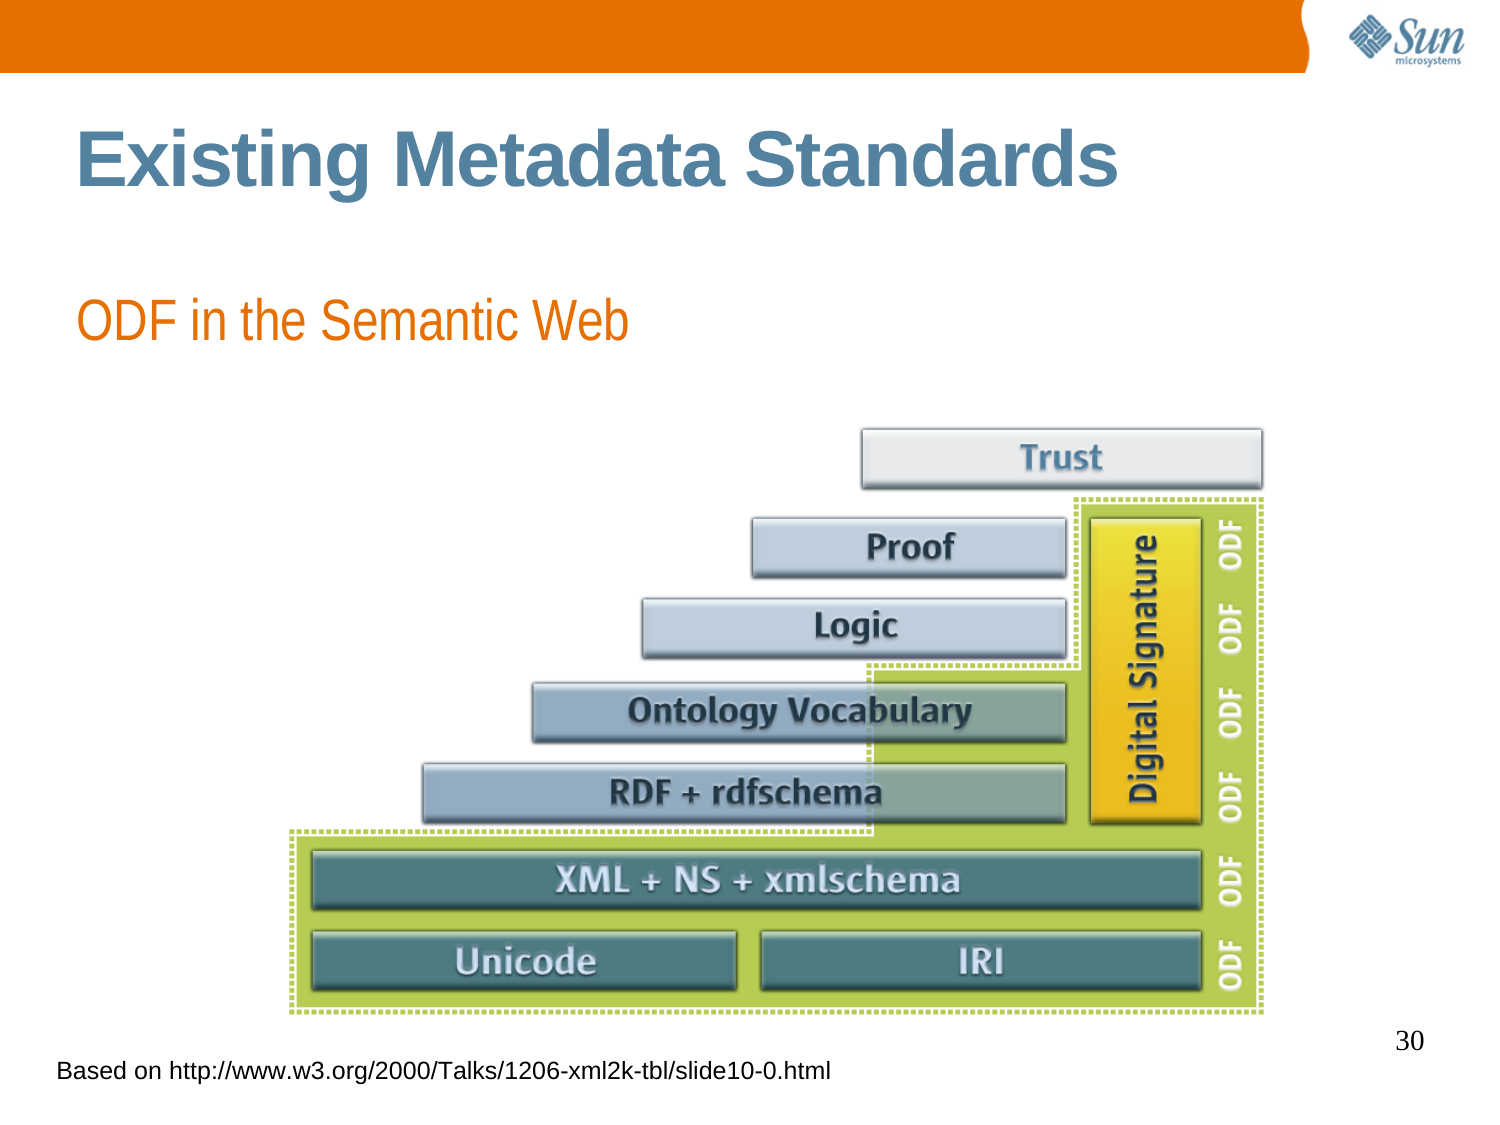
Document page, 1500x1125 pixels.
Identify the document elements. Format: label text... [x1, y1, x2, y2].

text_box ODF in the Semantic Web [76, 295, 1344, 364]
picture [229, 395, 1323, 1017]
text_box Based on http://www.w3.org/2000/Talks/1206-xml2k-tbl/slide10-0.html [56, 1060, 826, 1089]
title Existing Metadata Standards [75, 123, 1437, 227]
picture [0, 0, 1500, 73]
